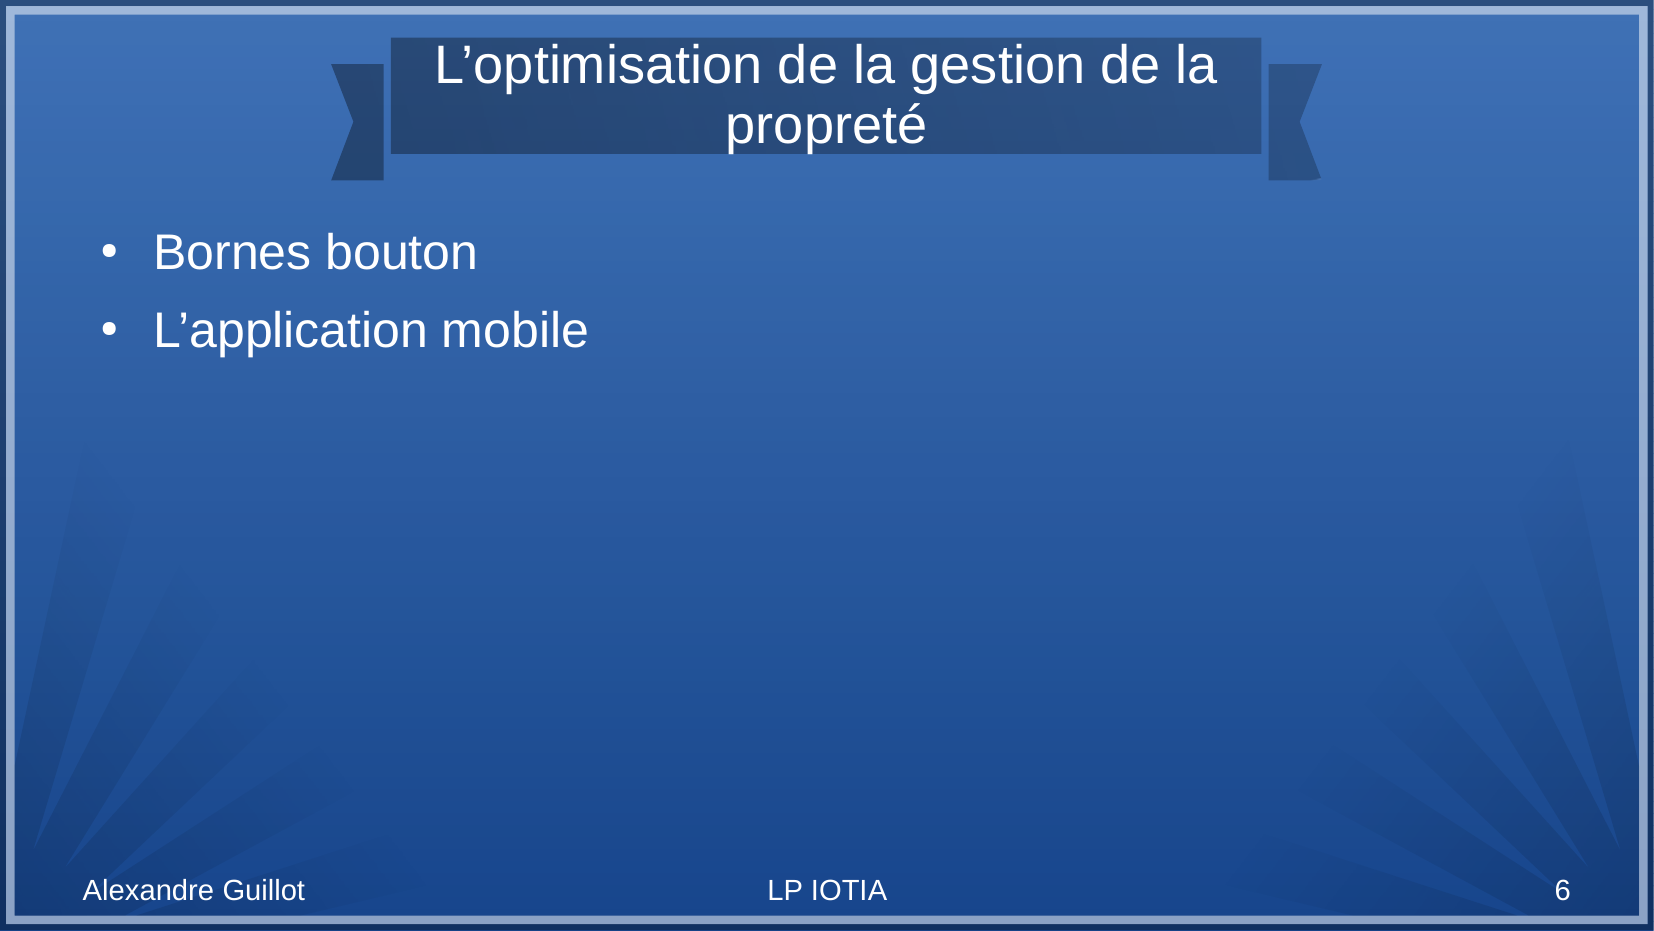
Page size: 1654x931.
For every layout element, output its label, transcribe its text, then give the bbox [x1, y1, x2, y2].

list Bornes bouton L’application mobile [82, 224, 1571, 848]
title L’optimisation de la gestion de la propreté [389, 33, 1264, 156]
